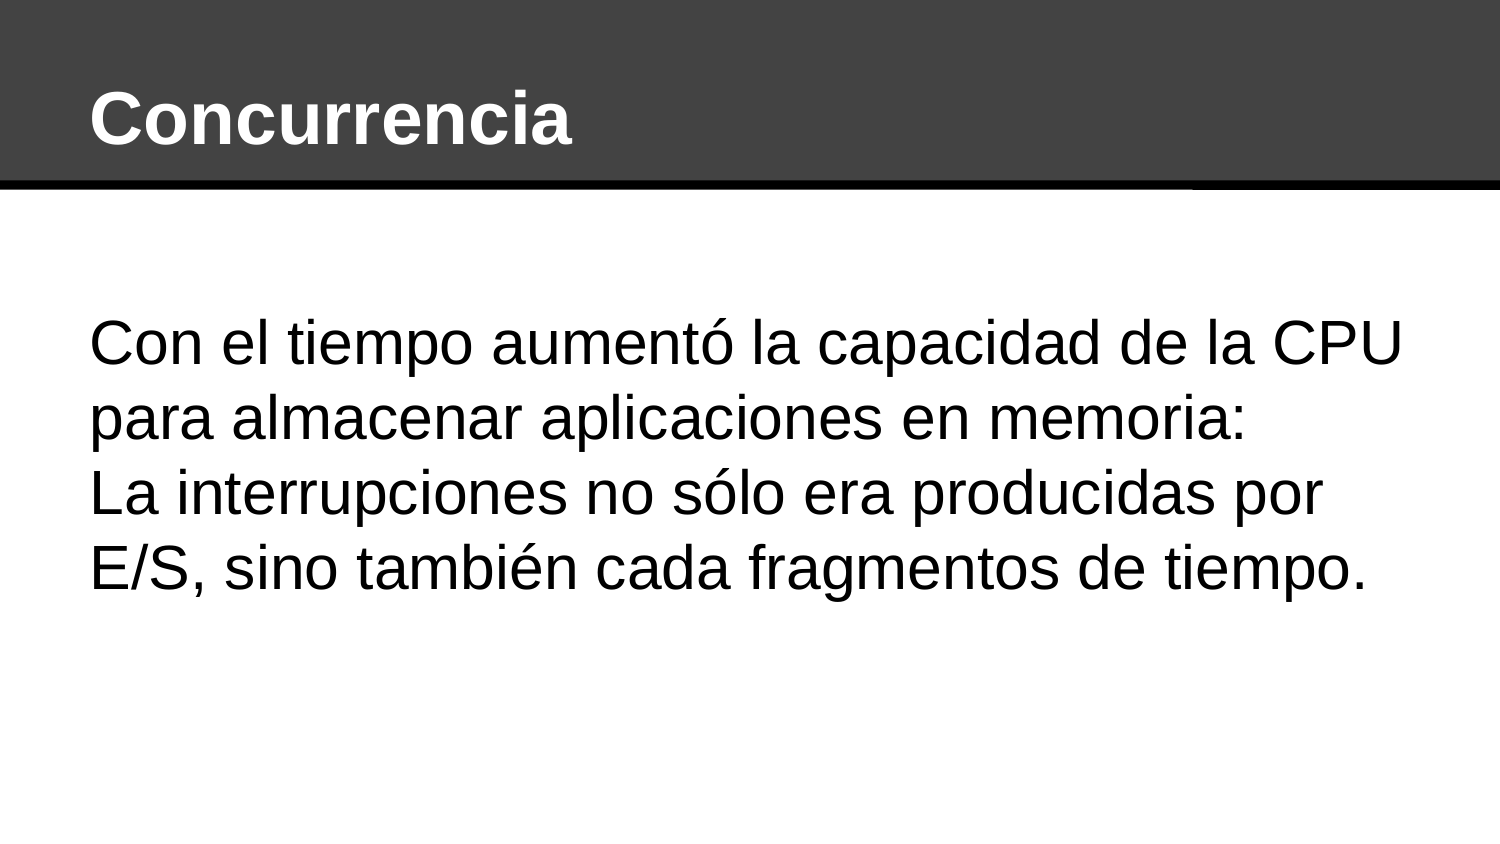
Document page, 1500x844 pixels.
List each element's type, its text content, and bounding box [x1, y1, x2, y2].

text_box Con el tiempo aumentó la capacidad de la CPU para almacenar aplicaciones en memoria: La interrupciones no sólo era producidas por E/S, sino también cada fragmentos de tiempo. [74, 196, 1425, 808]
text_box Concurrencia [74, 33, 1425, 175]
